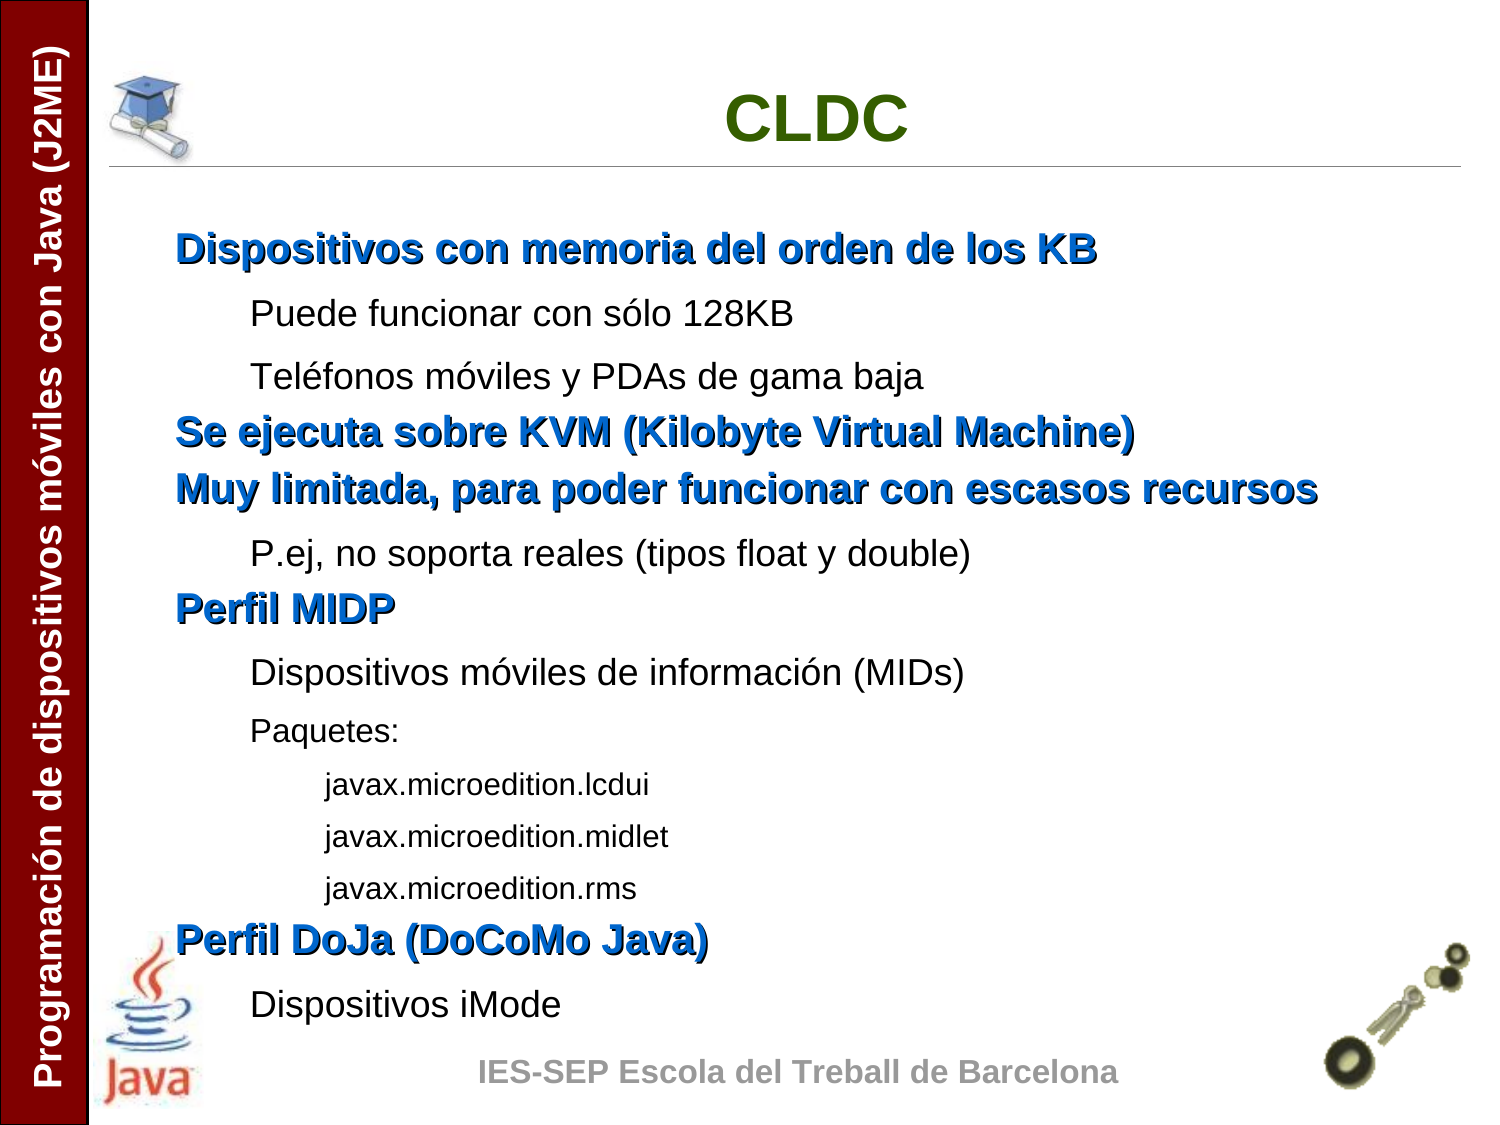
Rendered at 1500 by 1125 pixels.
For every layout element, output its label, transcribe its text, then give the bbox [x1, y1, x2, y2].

picture [1322, 939, 1471, 1094]
picture [93, 61, 206, 174]
title CLDC [211, 75, 1424, 163]
picture [93, 931, 204, 1109]
list Dispositivos con memoria del orden de los KB Puede funcionar con sólo 128KB Teléfonos móviles y PDAs de gama baja Se ejecuta sobre KVM (Kilobyte Virtual Machine) Muy limitada, para poder funcionar con escasos recursos P.ej, no soporta reales (tipos float y double) Perfil MIDP Dispositivos móviles de información (MIDs) Paquetes: javax.microedition.lcdui javax.microedition.midlet javax.microedition.rms Perfil DoJa (DoCoMo Java) Dispositivos iMode [174, 224, 1451, 1026]
